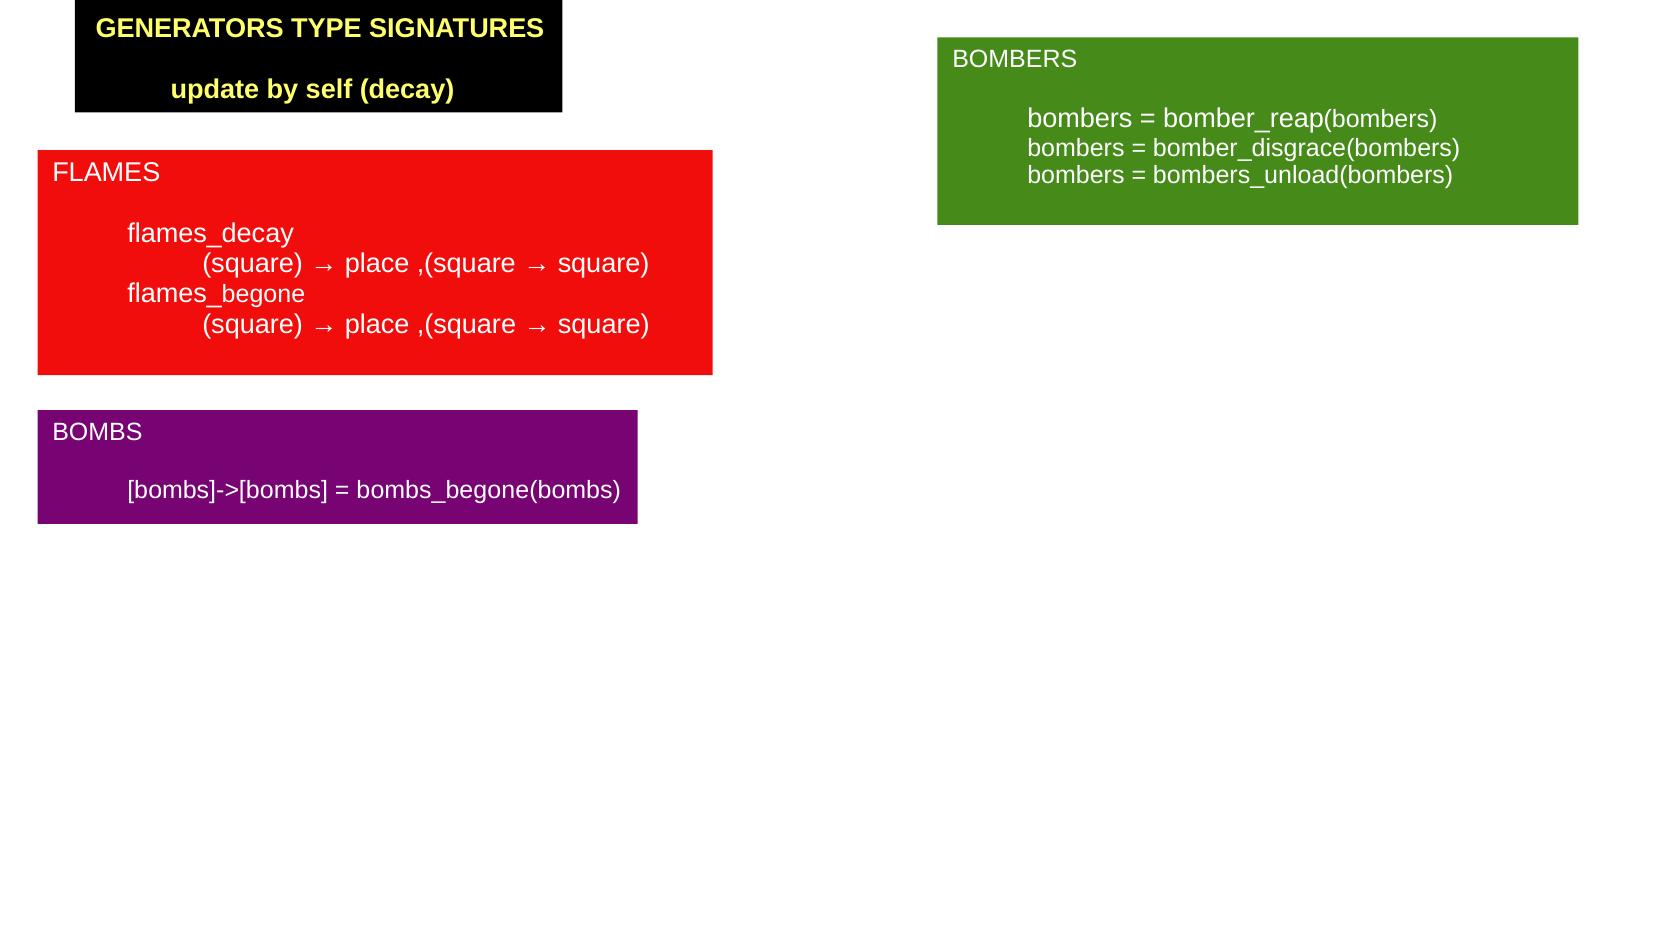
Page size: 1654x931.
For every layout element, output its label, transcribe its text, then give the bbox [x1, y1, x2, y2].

text_box FLAMES flames_decay (square) → place ,(square → square) flames_begone (square) → place ,(square → square) [37, 150, 713, 376]
text_box GENERATORS TYPE SIGNATURES update by self (decay) [74, 0, 563, 113]
text_box BOMBS [bombs]->[bombs] = bombs_begone(bombs) [37, 410, 638, 524]
text_box BOMBERS bombers = bomber_reap(bombers) bombers = bomber_disgrace(bombers) bombers = bombers_unload(bombers) [937, 37, 1579, 225]
